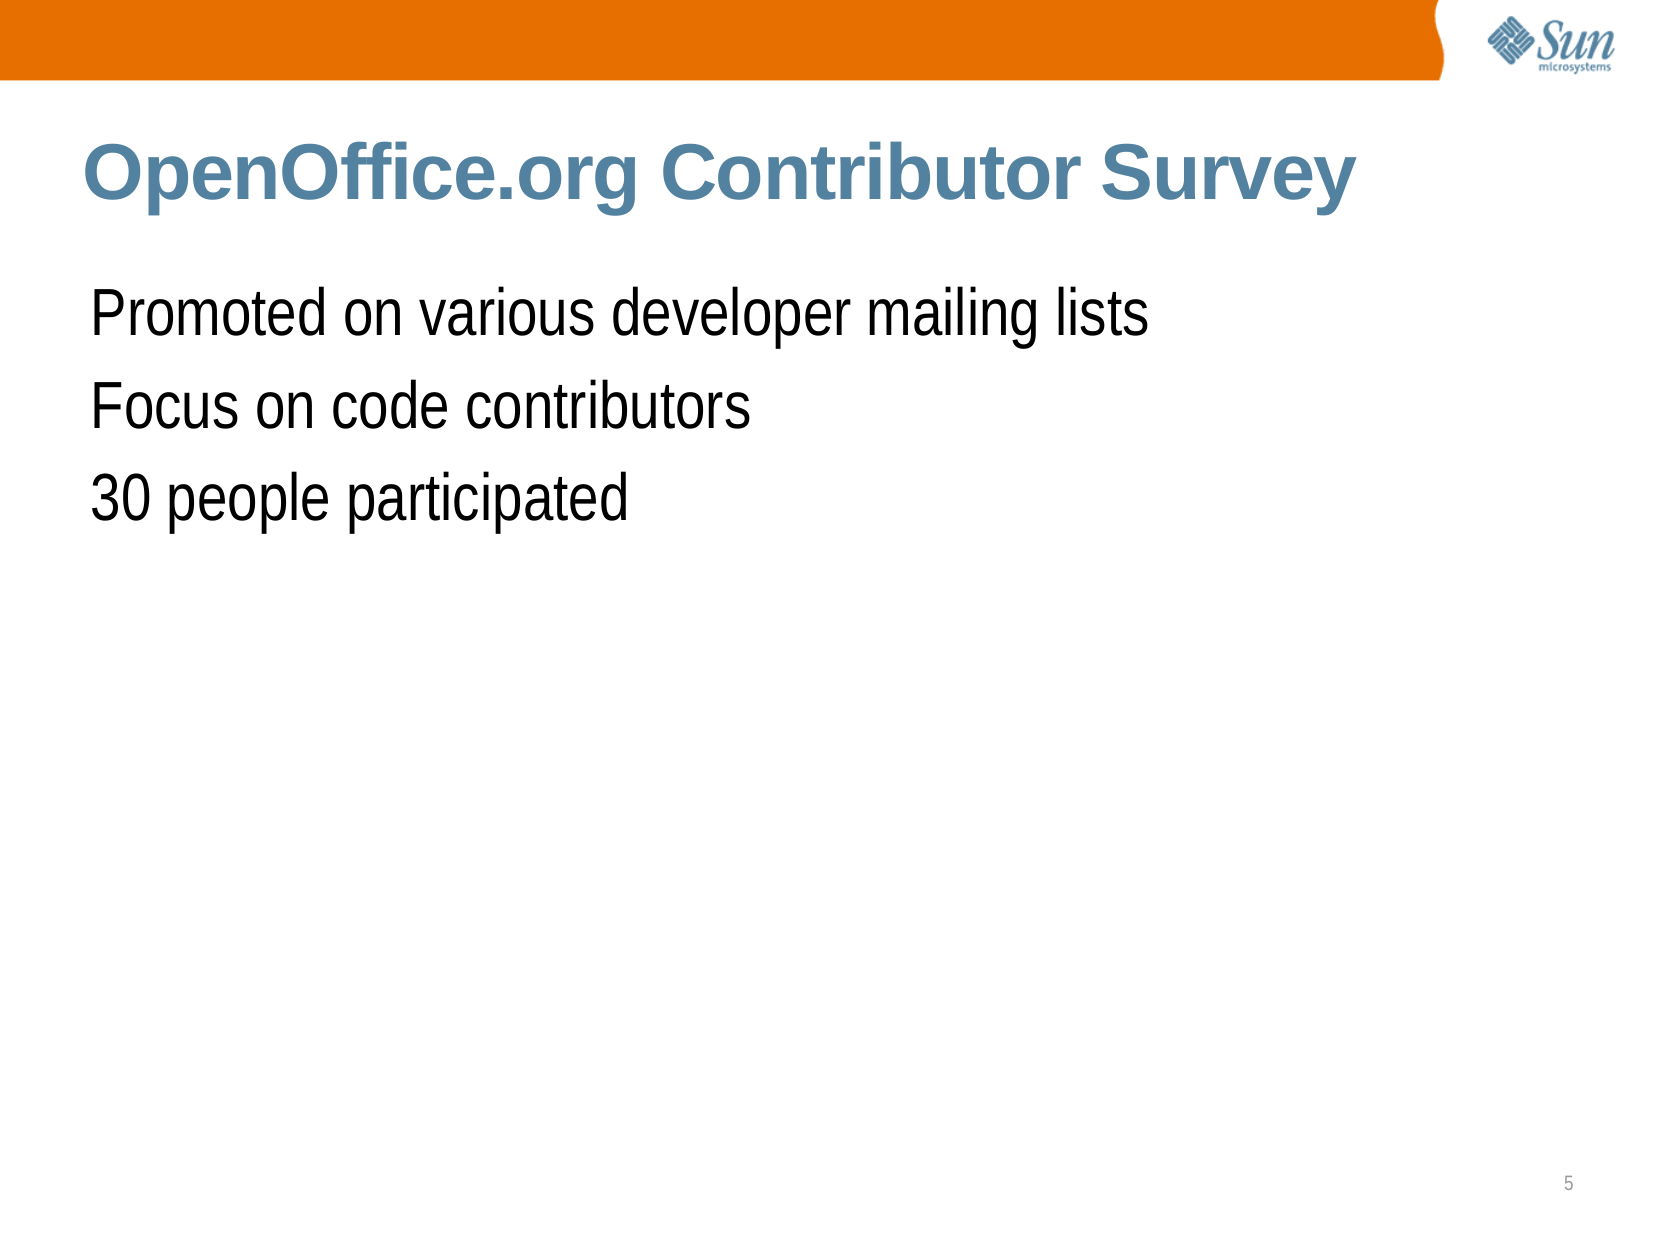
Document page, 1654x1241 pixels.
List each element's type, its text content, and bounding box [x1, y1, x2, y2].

title OpenOffice.org Contributor Survey [82, 135, 1585, 251]
picture [0, 0, 1654, 83]
list Promoted on various developer mailing lists Focus on code contributors 30 people participated [71, 283, 1545, 1121]
